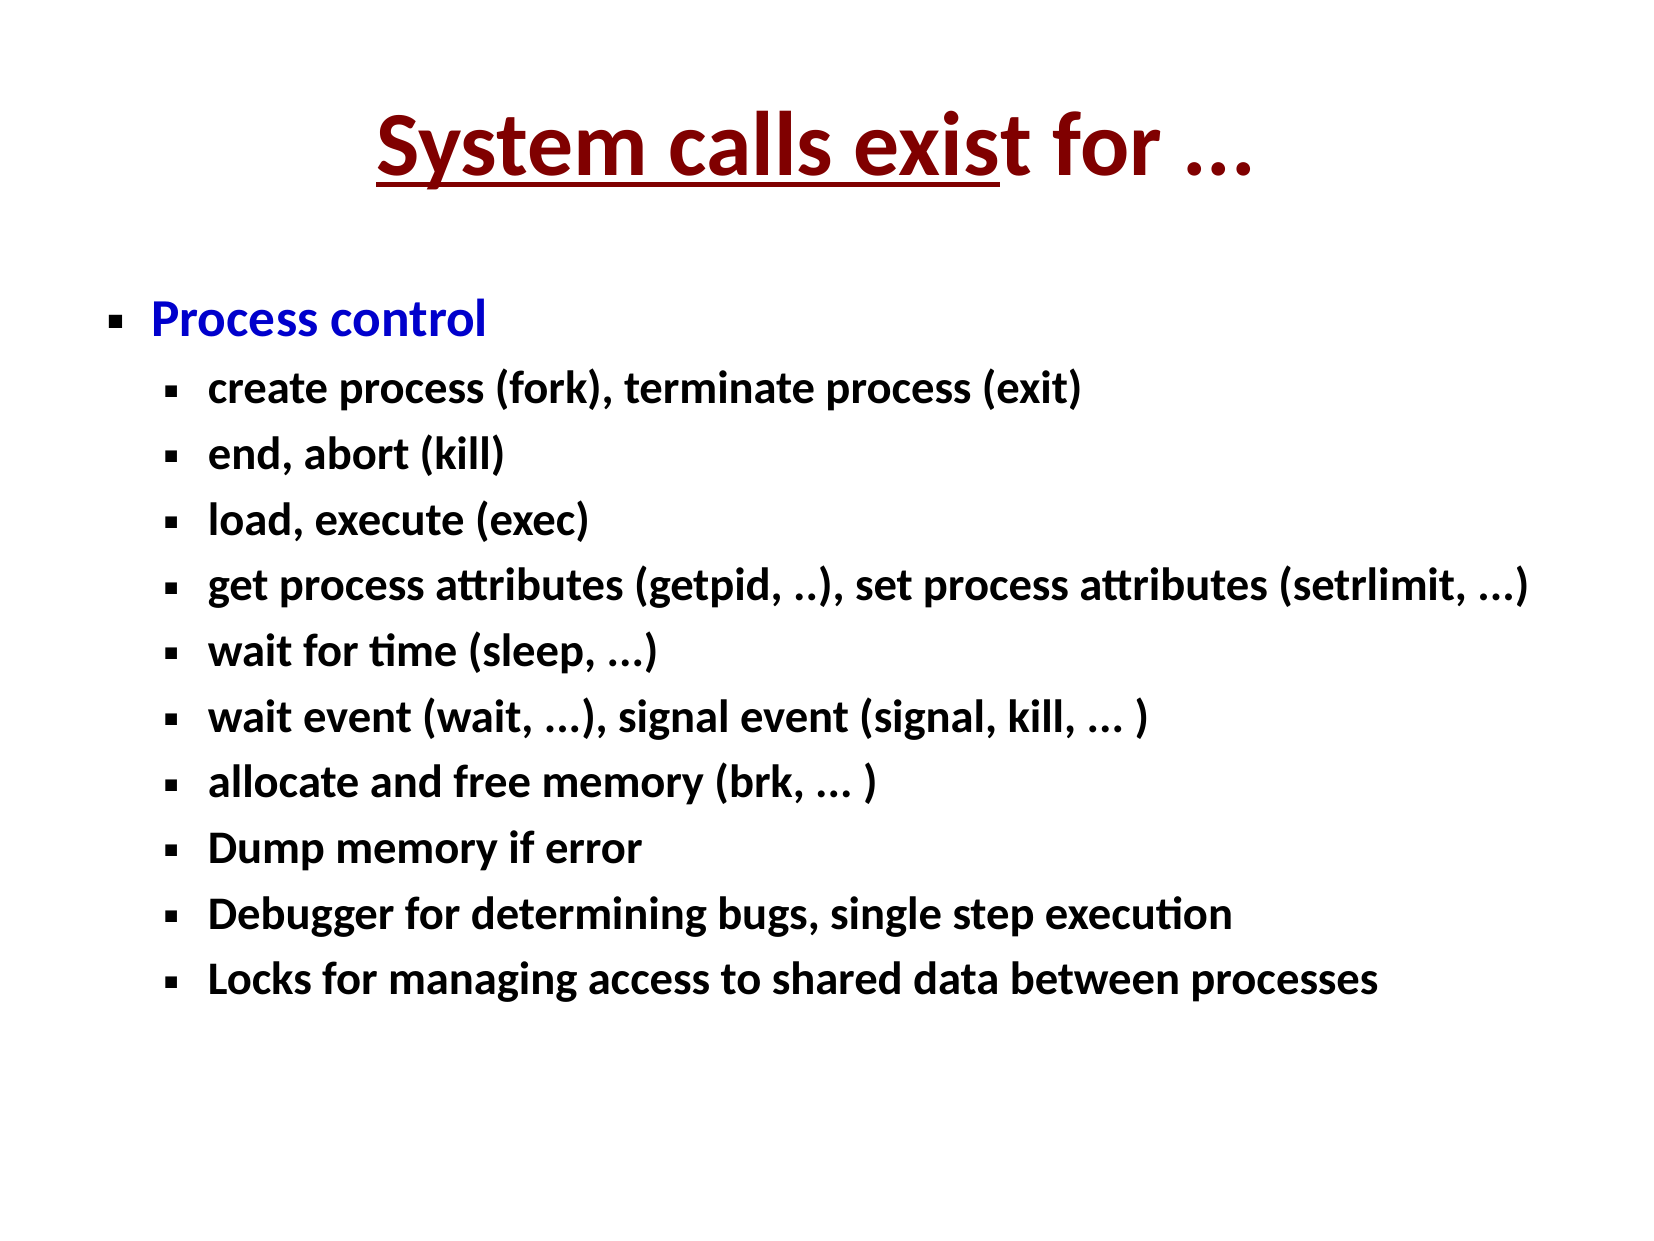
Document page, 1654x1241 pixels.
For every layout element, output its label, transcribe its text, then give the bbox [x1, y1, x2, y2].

title System calls exist for ... [82, 49, 1571, 257]
list Process control create process (fork), terminate process (exit) end, abort (kill) load, execute (exec) get process attributes (getpid, ..), set process attributes (setrlimit, ...) wait for time (sleep, ...) wait event (wait, ...), signal event (signal, kill, ... ) allocate and free memory (brk, ... ) Dump memory if error Debugger for determining bugs, single step execution Locks for managing access to shared data between processes [94, 296, 1583, 1016]
